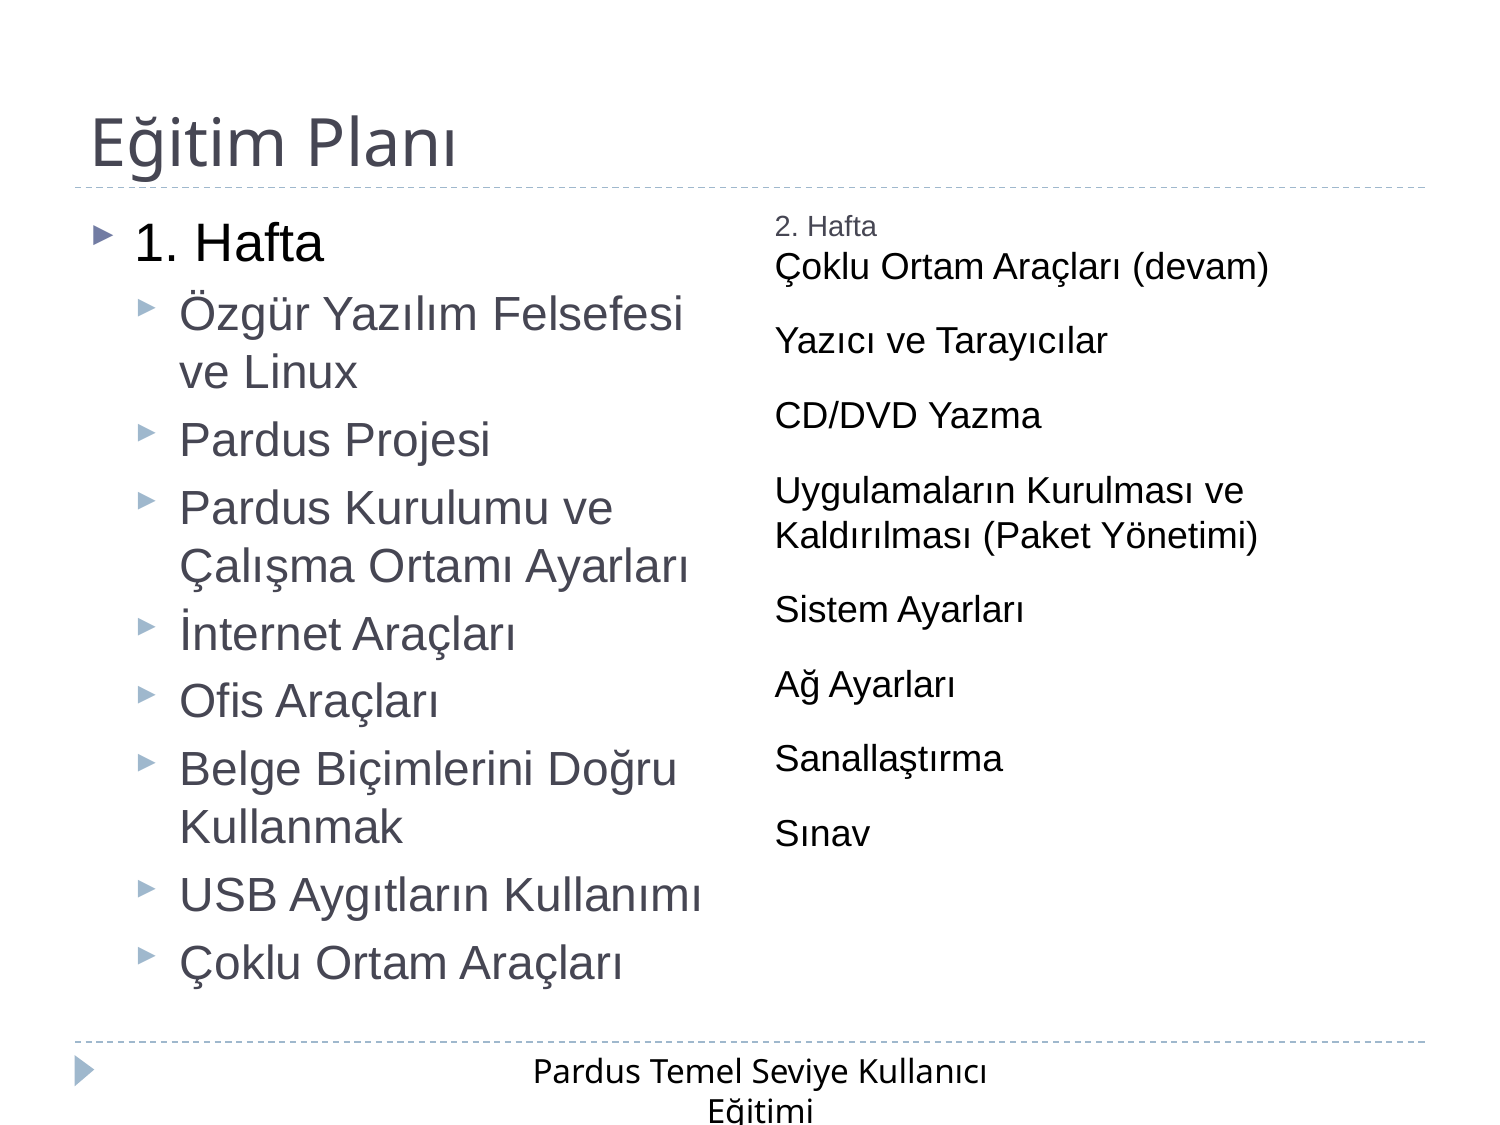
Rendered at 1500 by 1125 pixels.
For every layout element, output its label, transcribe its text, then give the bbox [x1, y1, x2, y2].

list 1. Hafta Özgür Yazılım Felsefesi ve Linux Pardus Projesi Pardus Kurulumu ve Çalışma Ortamı Ayarları İnternet Araçları Ofis Araçları Belge Biçimlerini Doğru Kullanmak USB Aygıtların Kullanımı Çoklu Ortam Araçları [75, 200, 738, 1010]
list 2. Hafta Çoklu Ortam Araçları (devam) Yazıcı ve Tarayıcılar CD/DVD Yazma Uygulamaların Kurulması ve Kaldırılması (Paket Yönetimi) Sistem Ayarları Ağ Ayarları Sanallaştırma Sınav [759, 199, 1423, 1010]
title Eğitim Planı [75, 37, 1425, 188]
